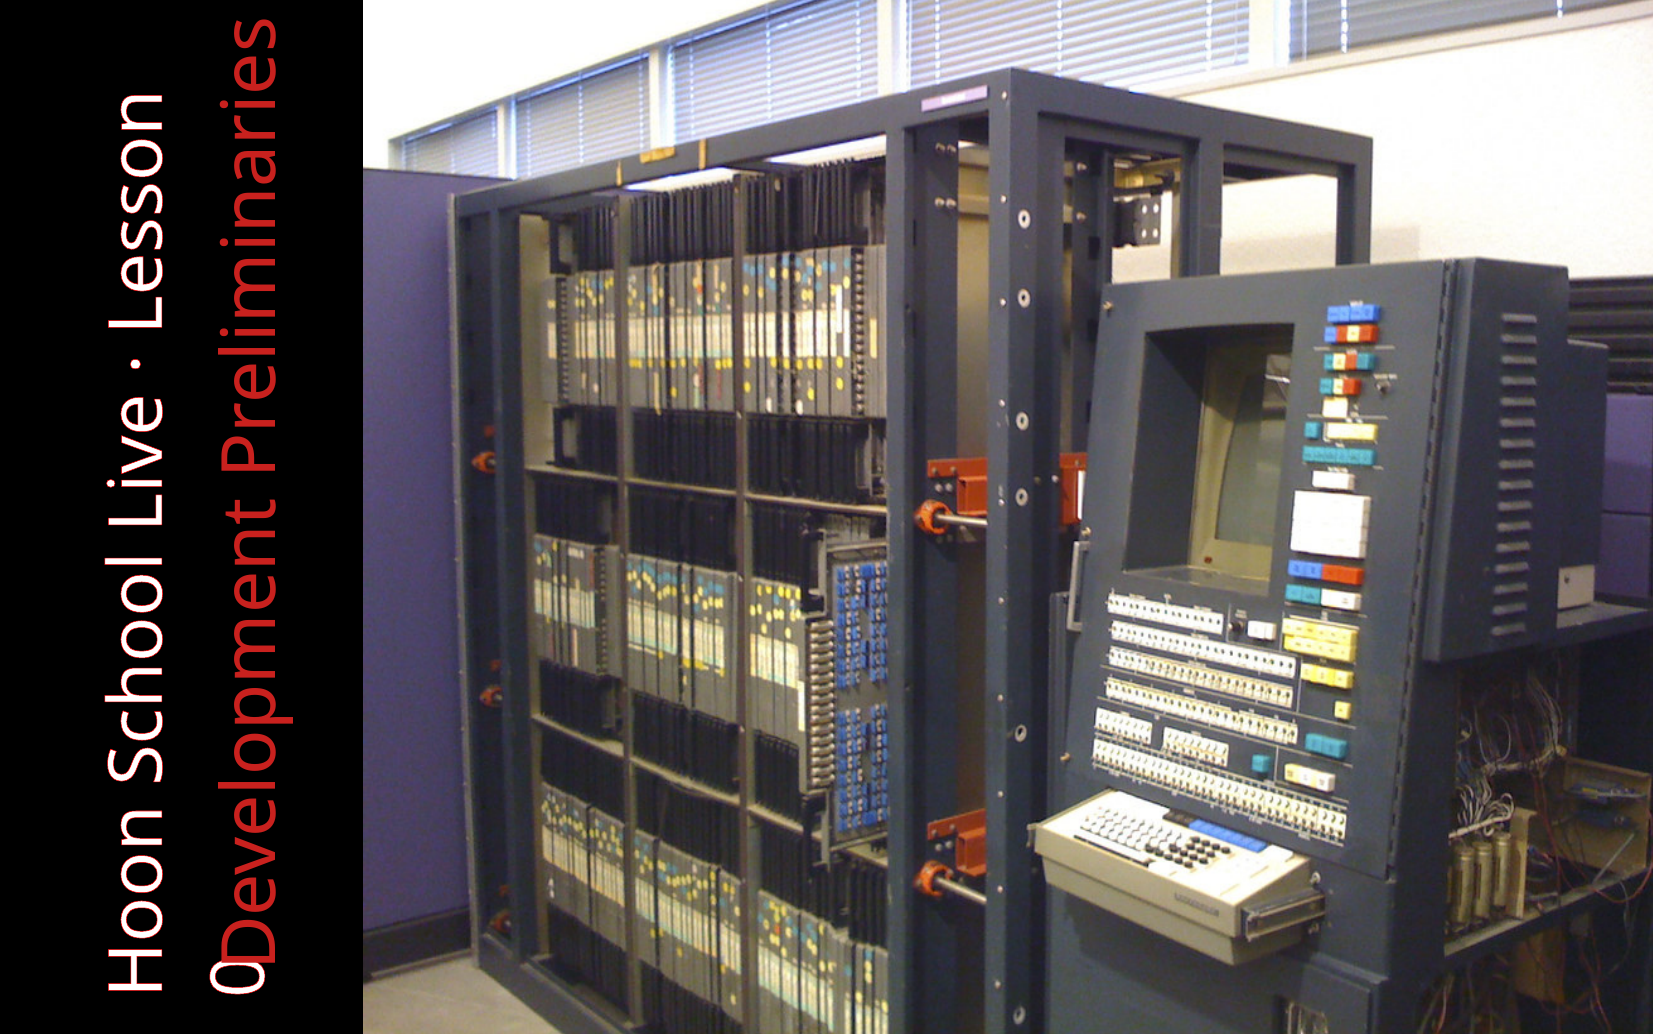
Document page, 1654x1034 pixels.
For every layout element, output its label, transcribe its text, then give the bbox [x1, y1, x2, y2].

text_box Hoon School Live · Lesson 0 [74, 30, 168, 1013]
text_box Development Preliminaries [187, 66, 360, 986]
picture [363, 0, 1653, 1034]
